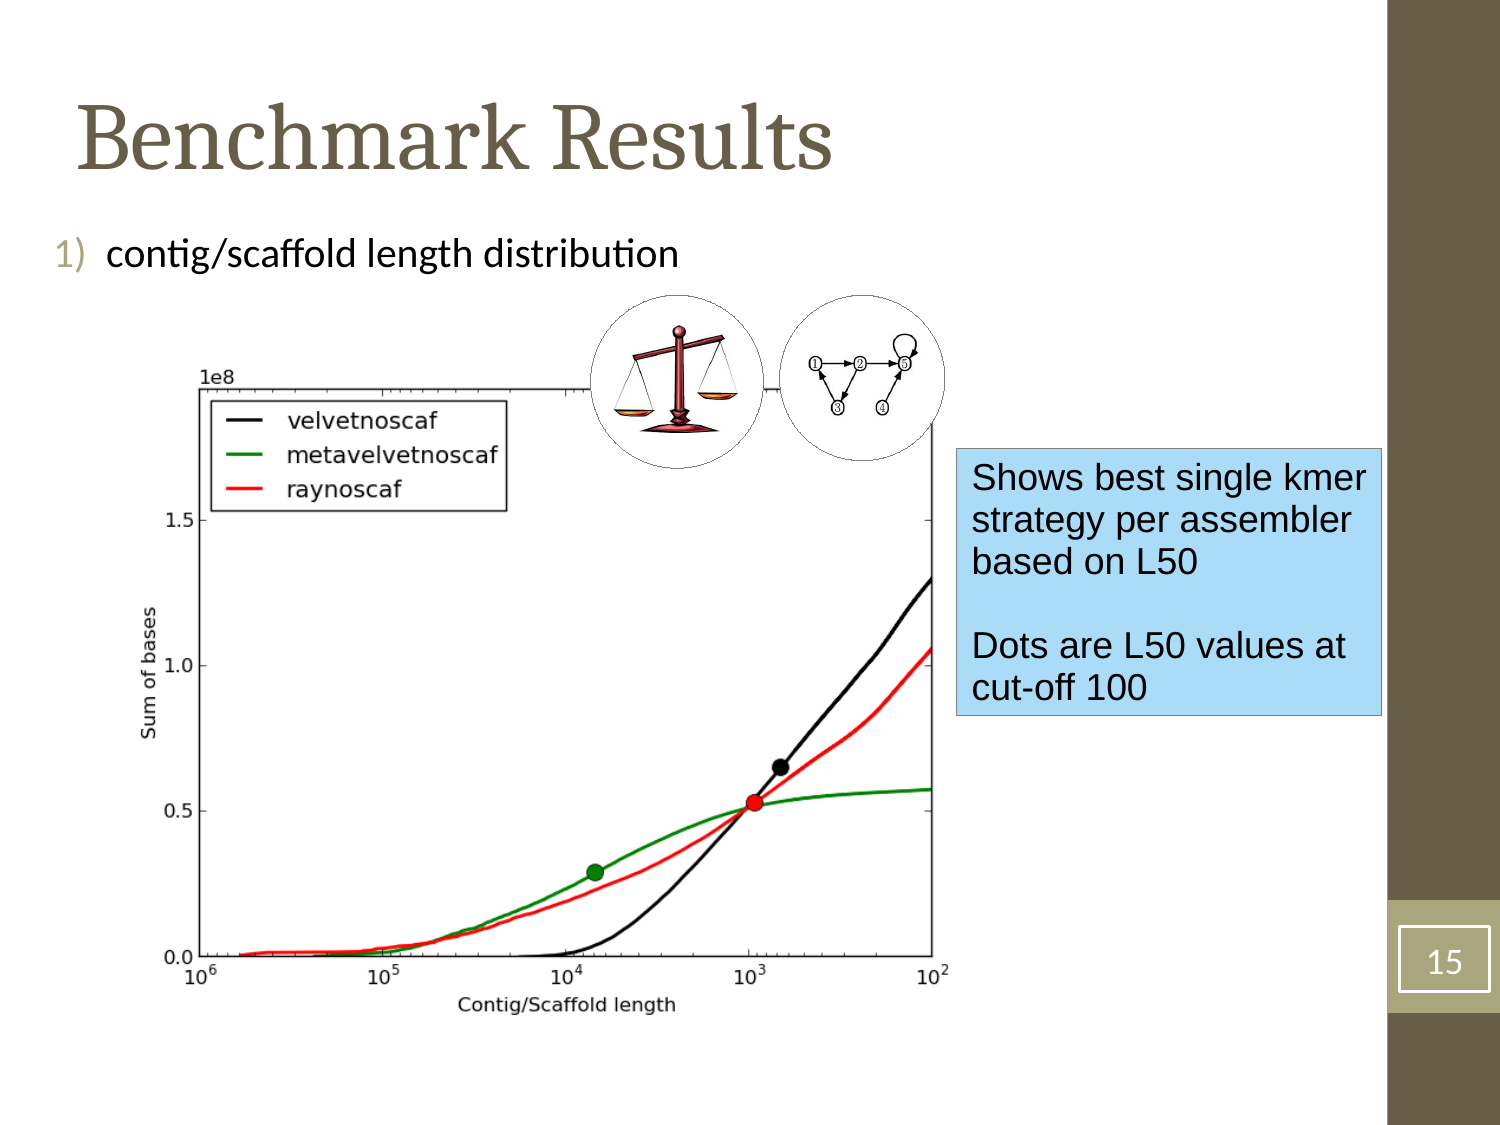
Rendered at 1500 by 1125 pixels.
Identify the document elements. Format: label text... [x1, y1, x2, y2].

picture [613, 325, 738, 433]
title Benchmark Results [75, 82, 1326, 195]
text_box Shows best single kmer strategy per assembler based on L50 Dots are L50 values at cut-off 100 [956, 448, 1382, 716]
text_box [779, 295, 945, 461]
list contig/scaffold length distribution [35, 236, 1382, 1063]
picture [801, 330, 923, 426]
